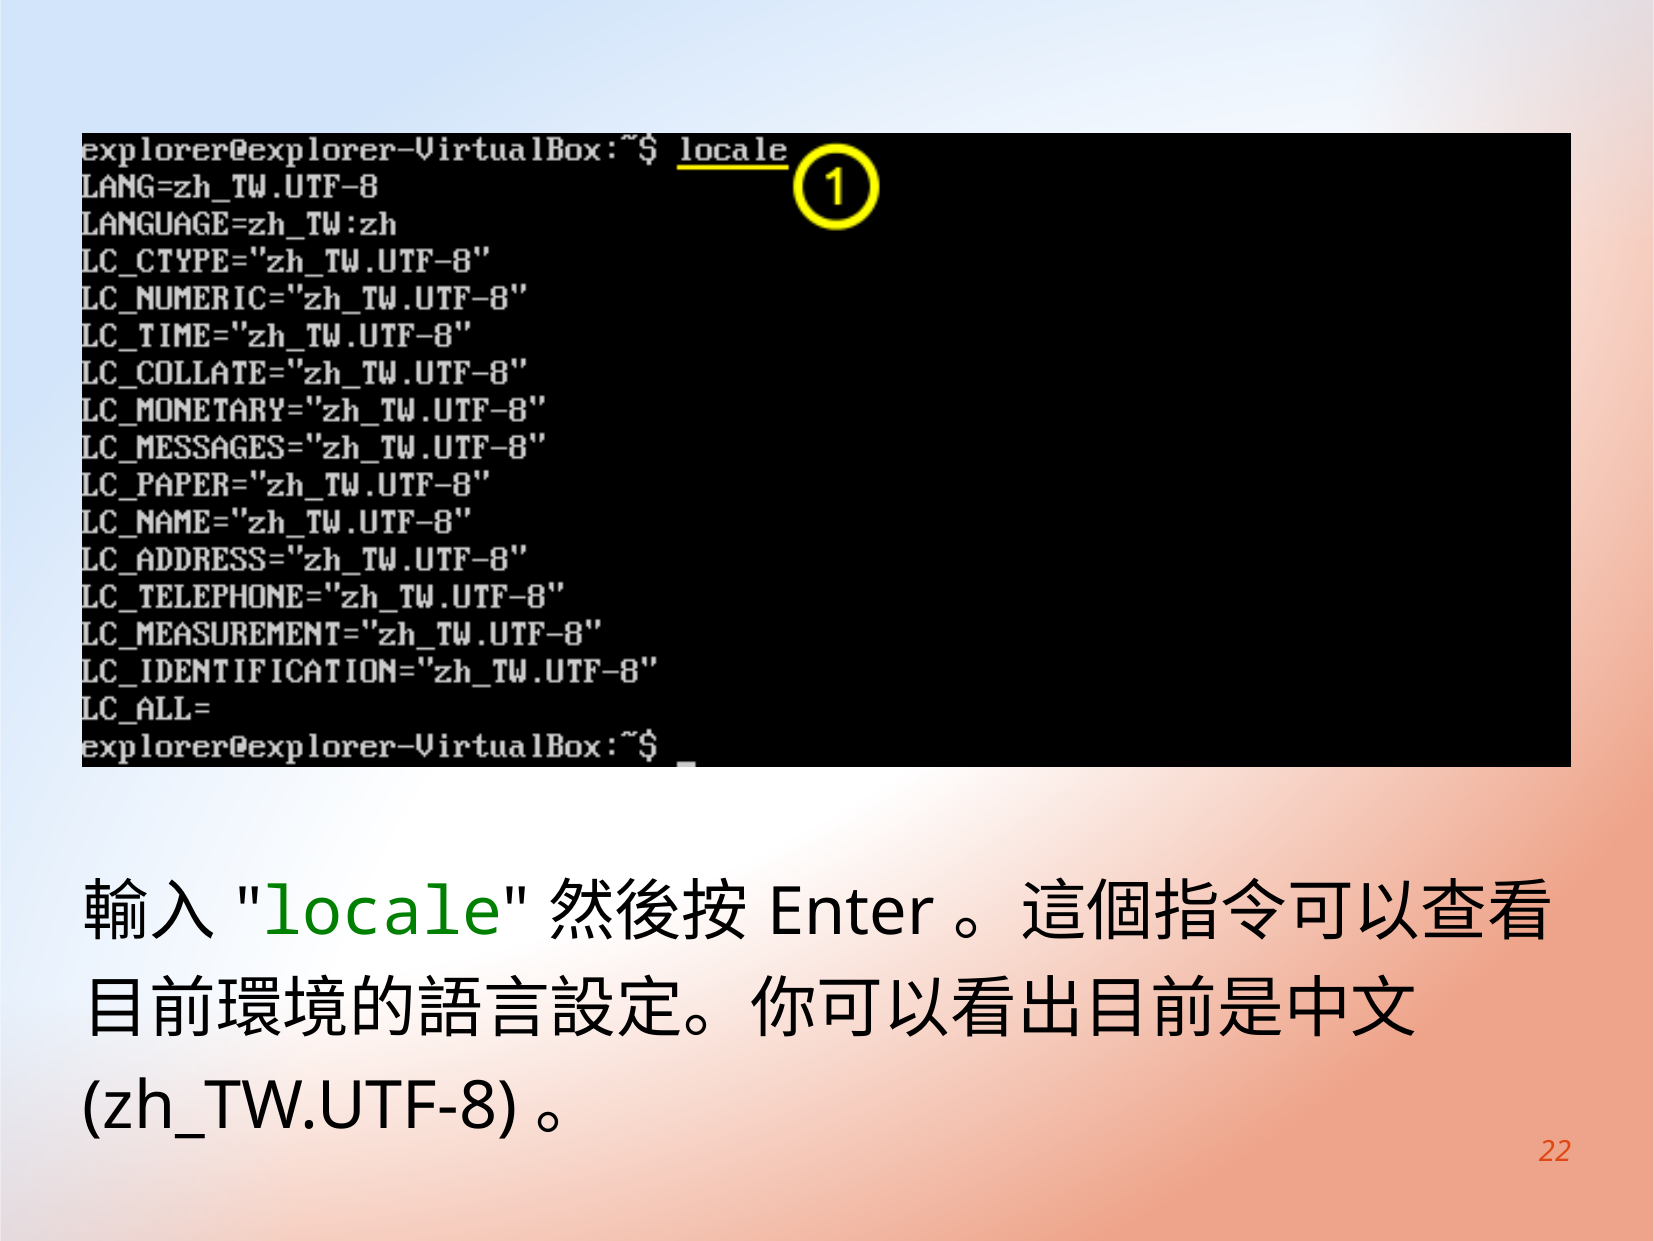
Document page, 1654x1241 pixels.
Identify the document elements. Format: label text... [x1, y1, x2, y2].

picture [0, 0, 1654, 1241]
list 輸入"locale"然後按Enter。這個指令可以查看目前環境的語言設定。你可以看出目前是中文(zh_TW.UTF-8)。 [82, 857, 1571, 1201]
